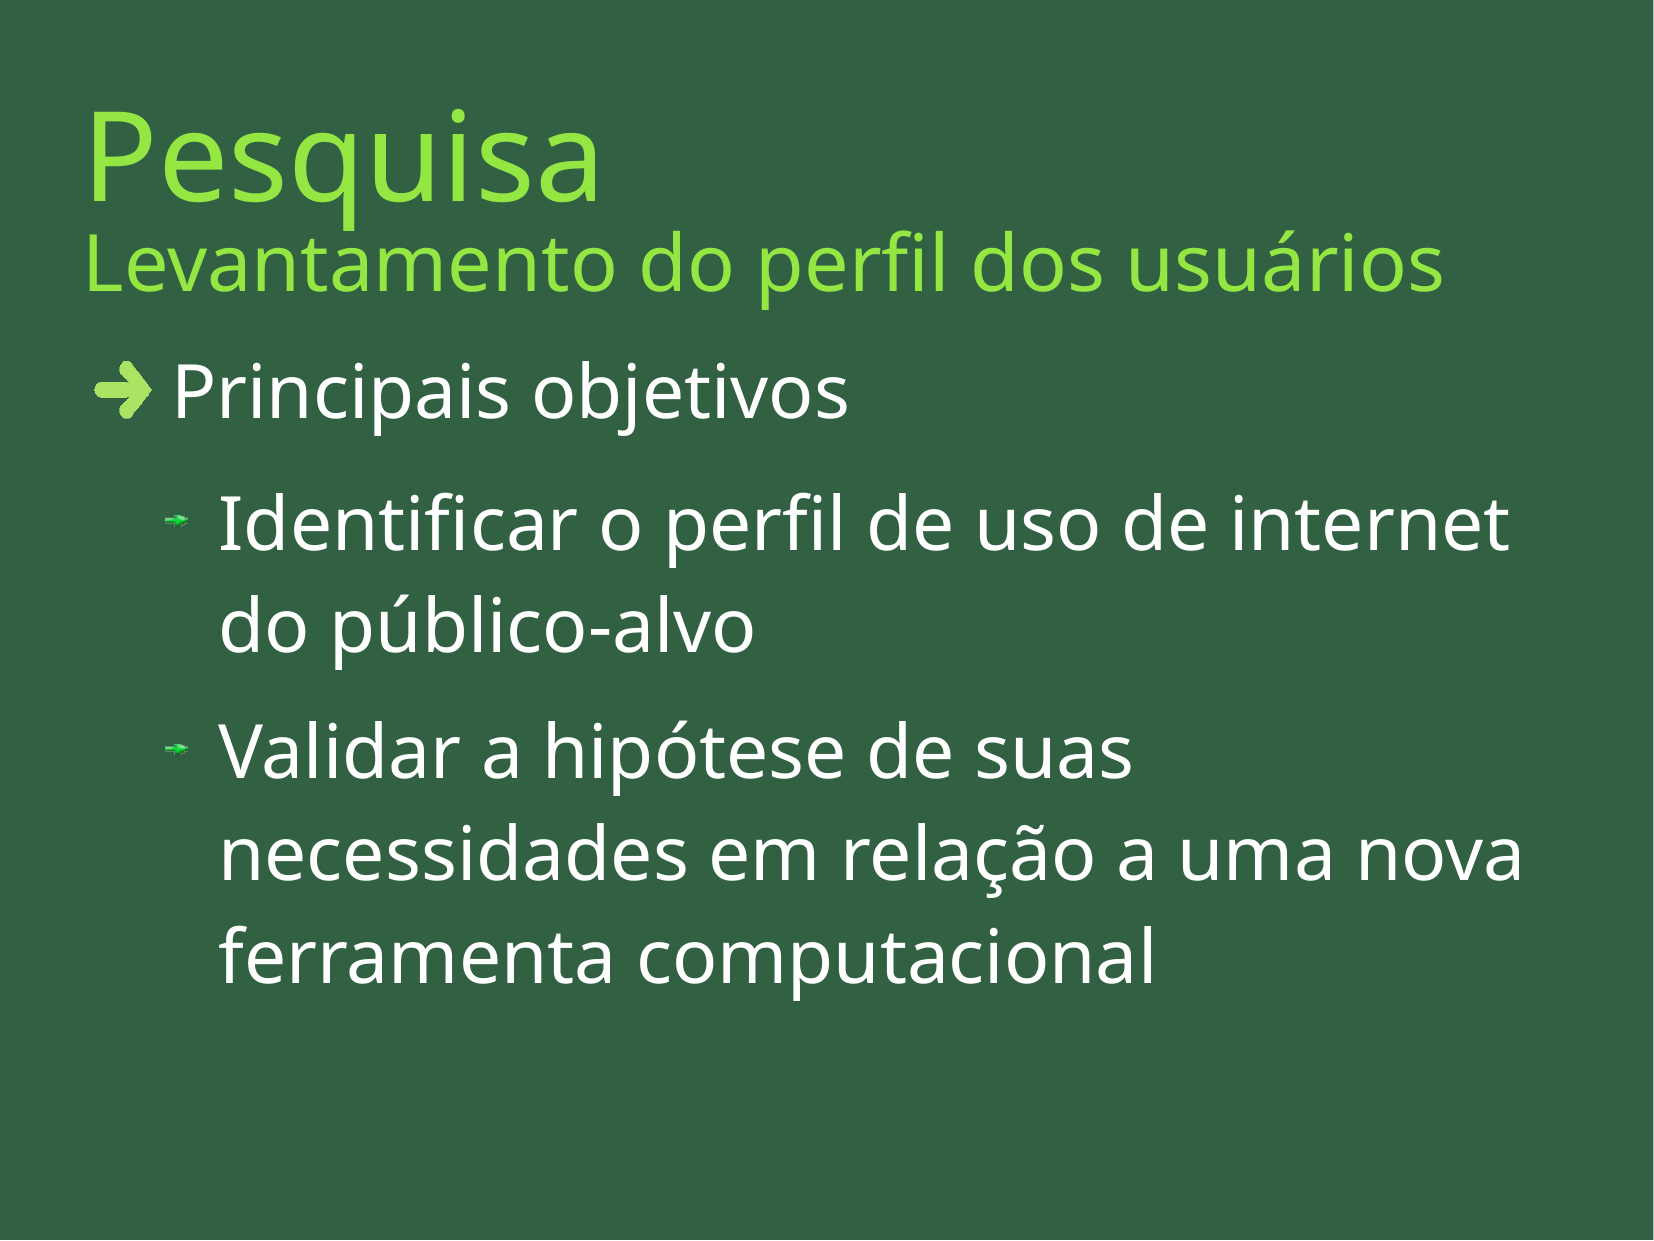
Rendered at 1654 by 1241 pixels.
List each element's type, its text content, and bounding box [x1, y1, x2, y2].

list Principais objetivos Identificar o perfil de uso de internet do público-alvo Validar a hipótese de suas necessidades em relação a uma nova ferramenta computacional [76, 338, 1565, 1034]
title Levantamento do perfil dos usuários [82, 262, 1571, 340]
title Pesquisa [82, 44, 1571, 262]
